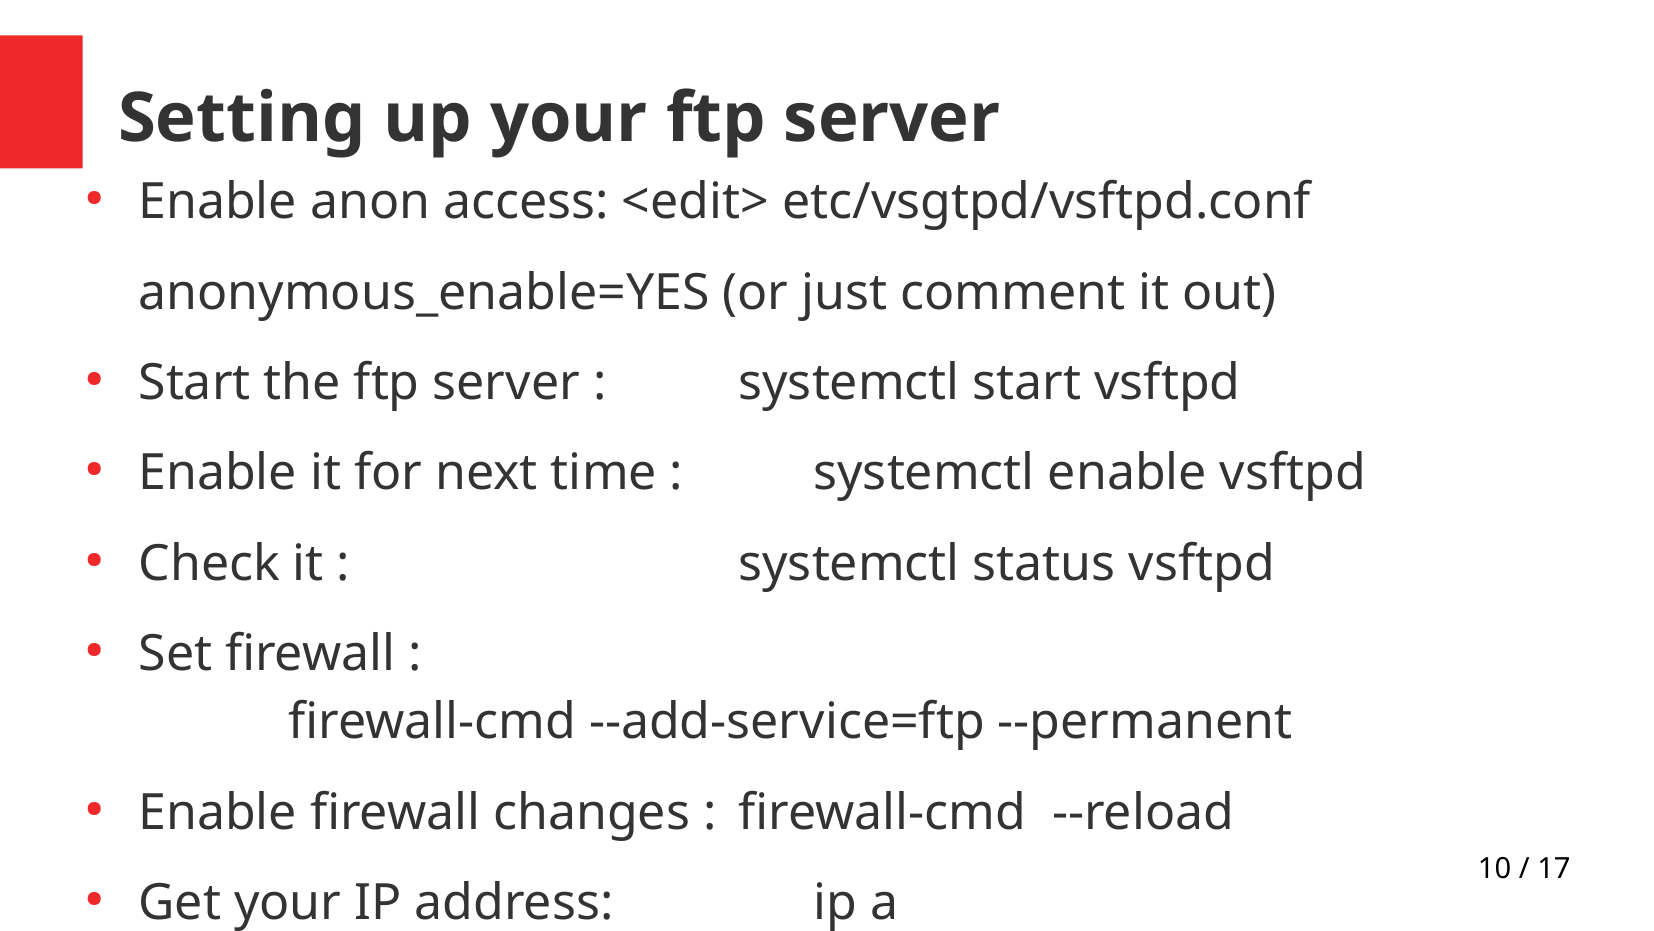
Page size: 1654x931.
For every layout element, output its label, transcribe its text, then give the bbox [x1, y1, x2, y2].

list Enable anon access: <edit> etc/vsgtpd/vsftpd.conf anonymous_enable=YES (or just comment it out) Start the ftp server : systemctl start vsftpd Enable it for next time : systemctl enable vsftpd Check it : systemctl status vsftpd Set firewall : firewall-cmd --add-service=ftp --permanent Enable firewall changes : firewall-cmd --reload Get your IP address: ip a (We will need it in a few minutes) [67, 165, 1486, 916]
title Setting up your ftp server [118, 37, 1571, 193]
